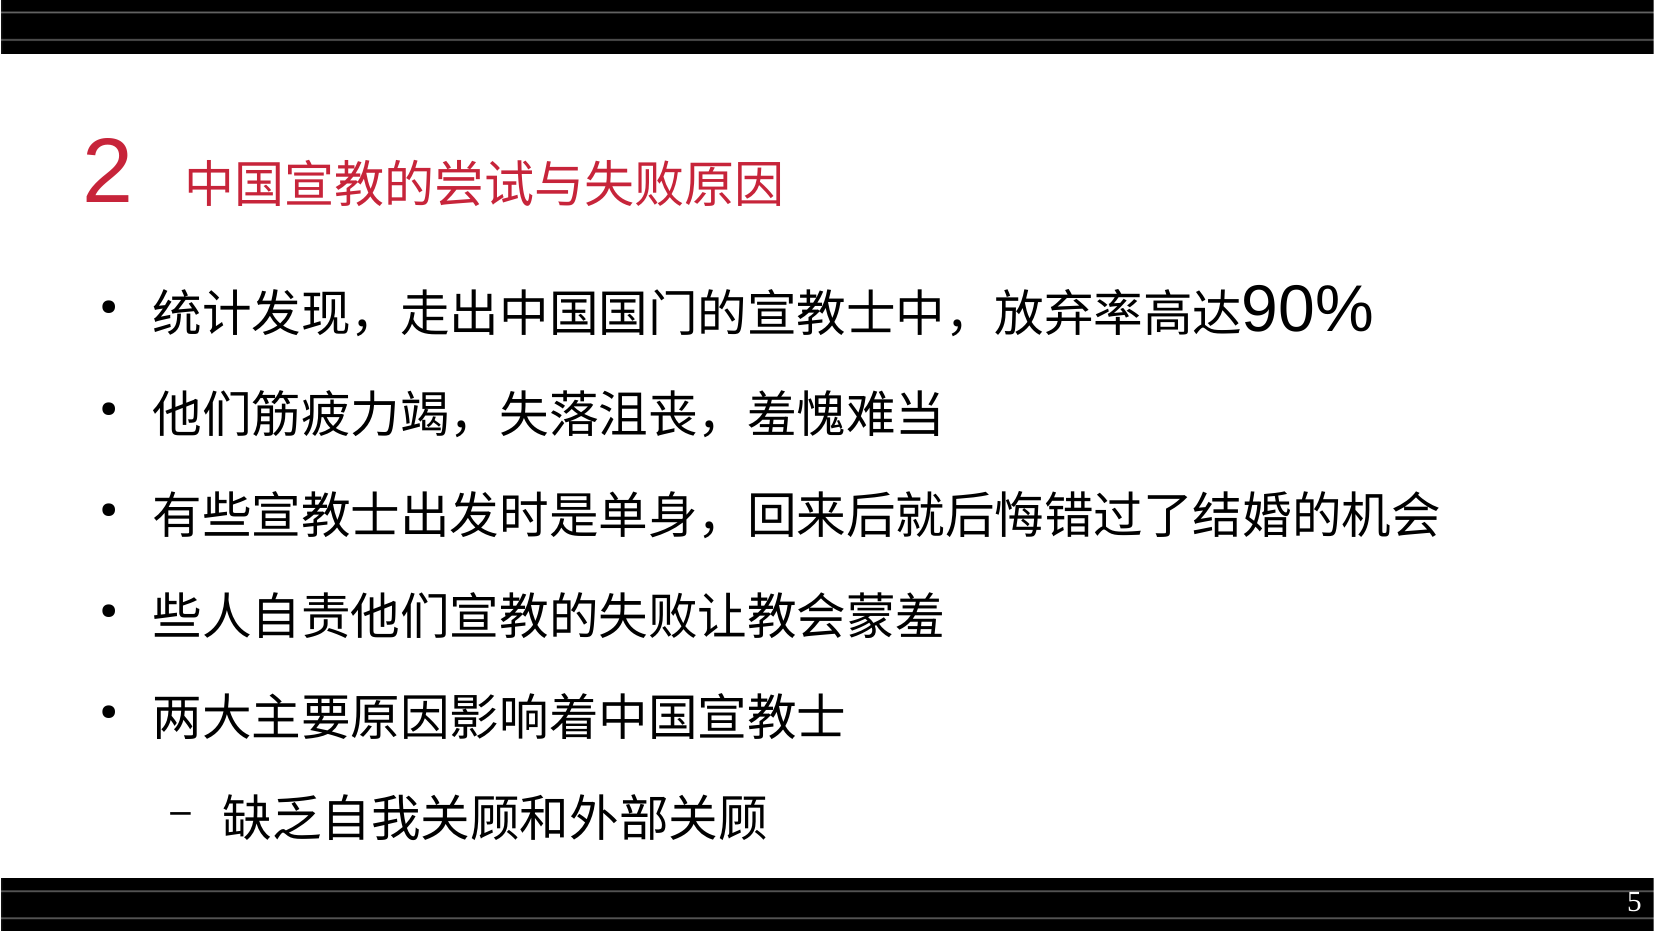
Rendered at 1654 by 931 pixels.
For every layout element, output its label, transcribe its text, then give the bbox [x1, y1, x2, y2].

list 统计发现，走出中国国门的宣教士中，放弃率高达90% 他们筋疲力竭，失落沮丧，羞愧难当 有些宣教士出发时是单身，回来后就后悔错过了结婚的机会 些人自责他们宣教的失败让教会蒙羞 两大主要原因影响着中国宣教士 缺乏自我关顾和外部关顾 [82, 271, 1571, 851]
picture [1, 0, 1654, 54]
picture [1, 878, 1654, 931]
title 2 中国宣教的尝试与失败原因 [82, 92, 1571, 249]
